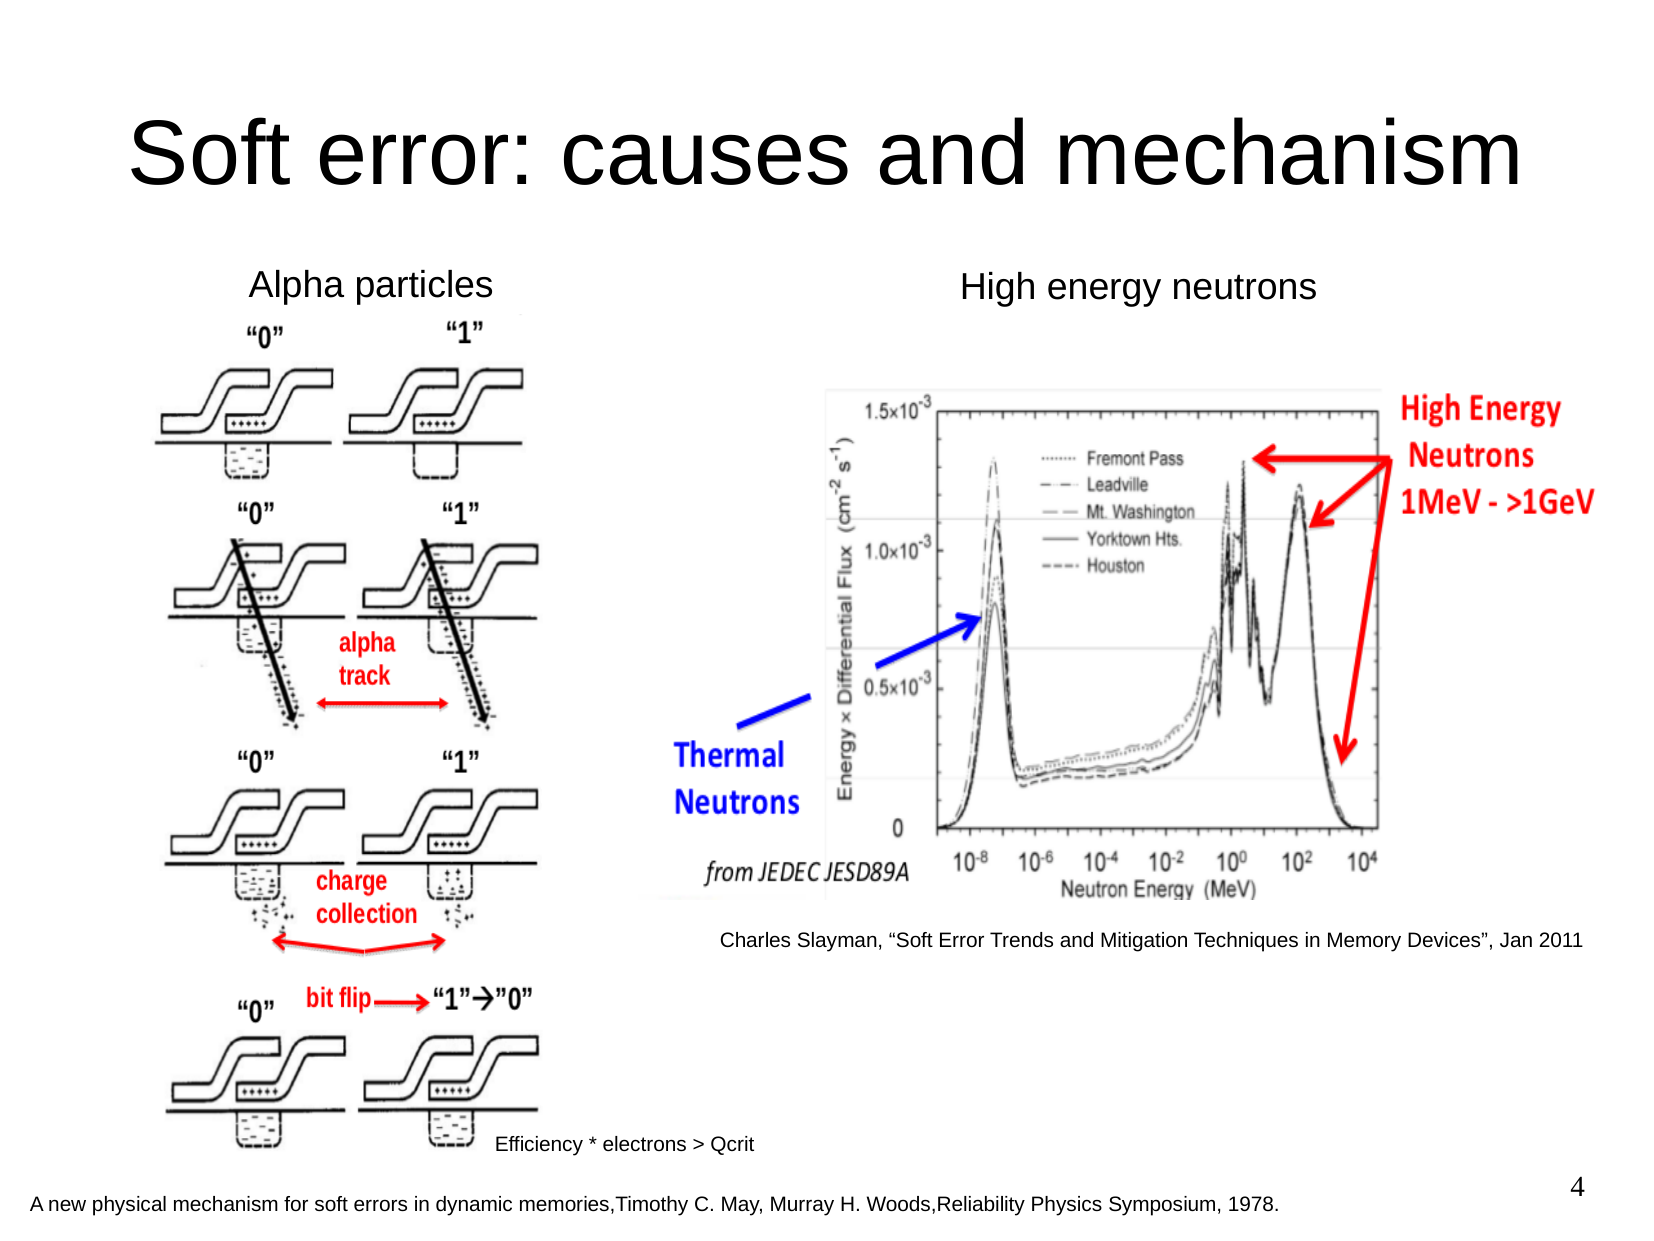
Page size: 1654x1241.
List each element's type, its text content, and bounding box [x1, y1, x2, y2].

text_box Alpha particles [135, 256, 608, 314]
text_box Charles Slayman, “Soft Error Trends and Mitigation Techniques in Memory Devices”, Jan 2011 [705, 921, 1621, 961]
picture [105, 314, 586, 1156]
text_box High energy neutrons [945, 258, 1418, 316]
text_box A new physical mechanism for soft errors in dynamic memories,Timothy C. May, Murray H. Woods,Reliability Physics Symposium, 1978. [15, 1185, 1416, 1241]
picture [630, 353, 1621, 901]
text_box Efficiency * electrons > Qcrit [480, 1125, 796, 1164]
title Soft error: causes and mechanism [82, 49, 1571, 257]
